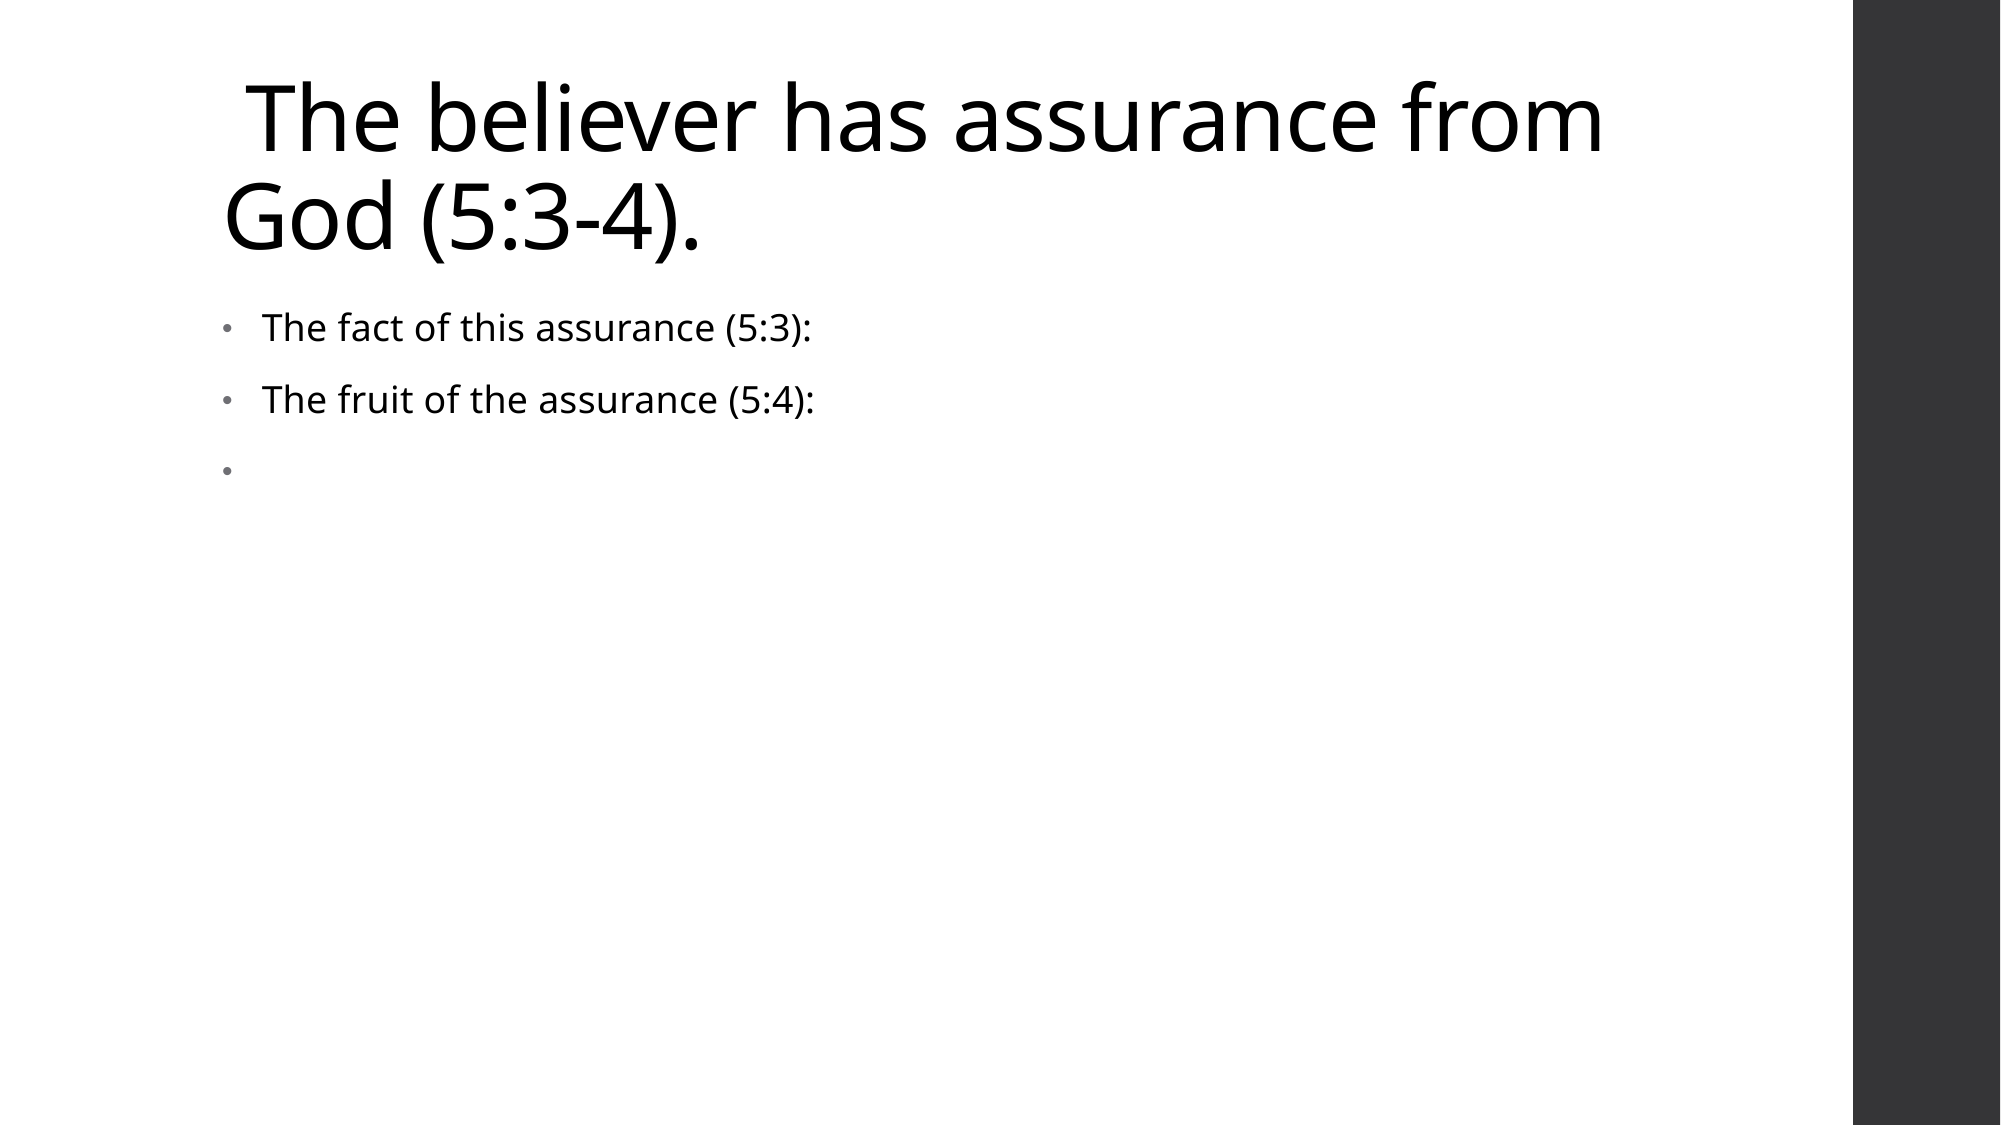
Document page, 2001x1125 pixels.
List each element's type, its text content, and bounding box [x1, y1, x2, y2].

title The believer has assurance from God (5:3-4). [206, 60, 1797, 278]
list The fact of this assurance (5:3): The fruit of the assurance (5:4): [206, 299, 1617, 1014]
